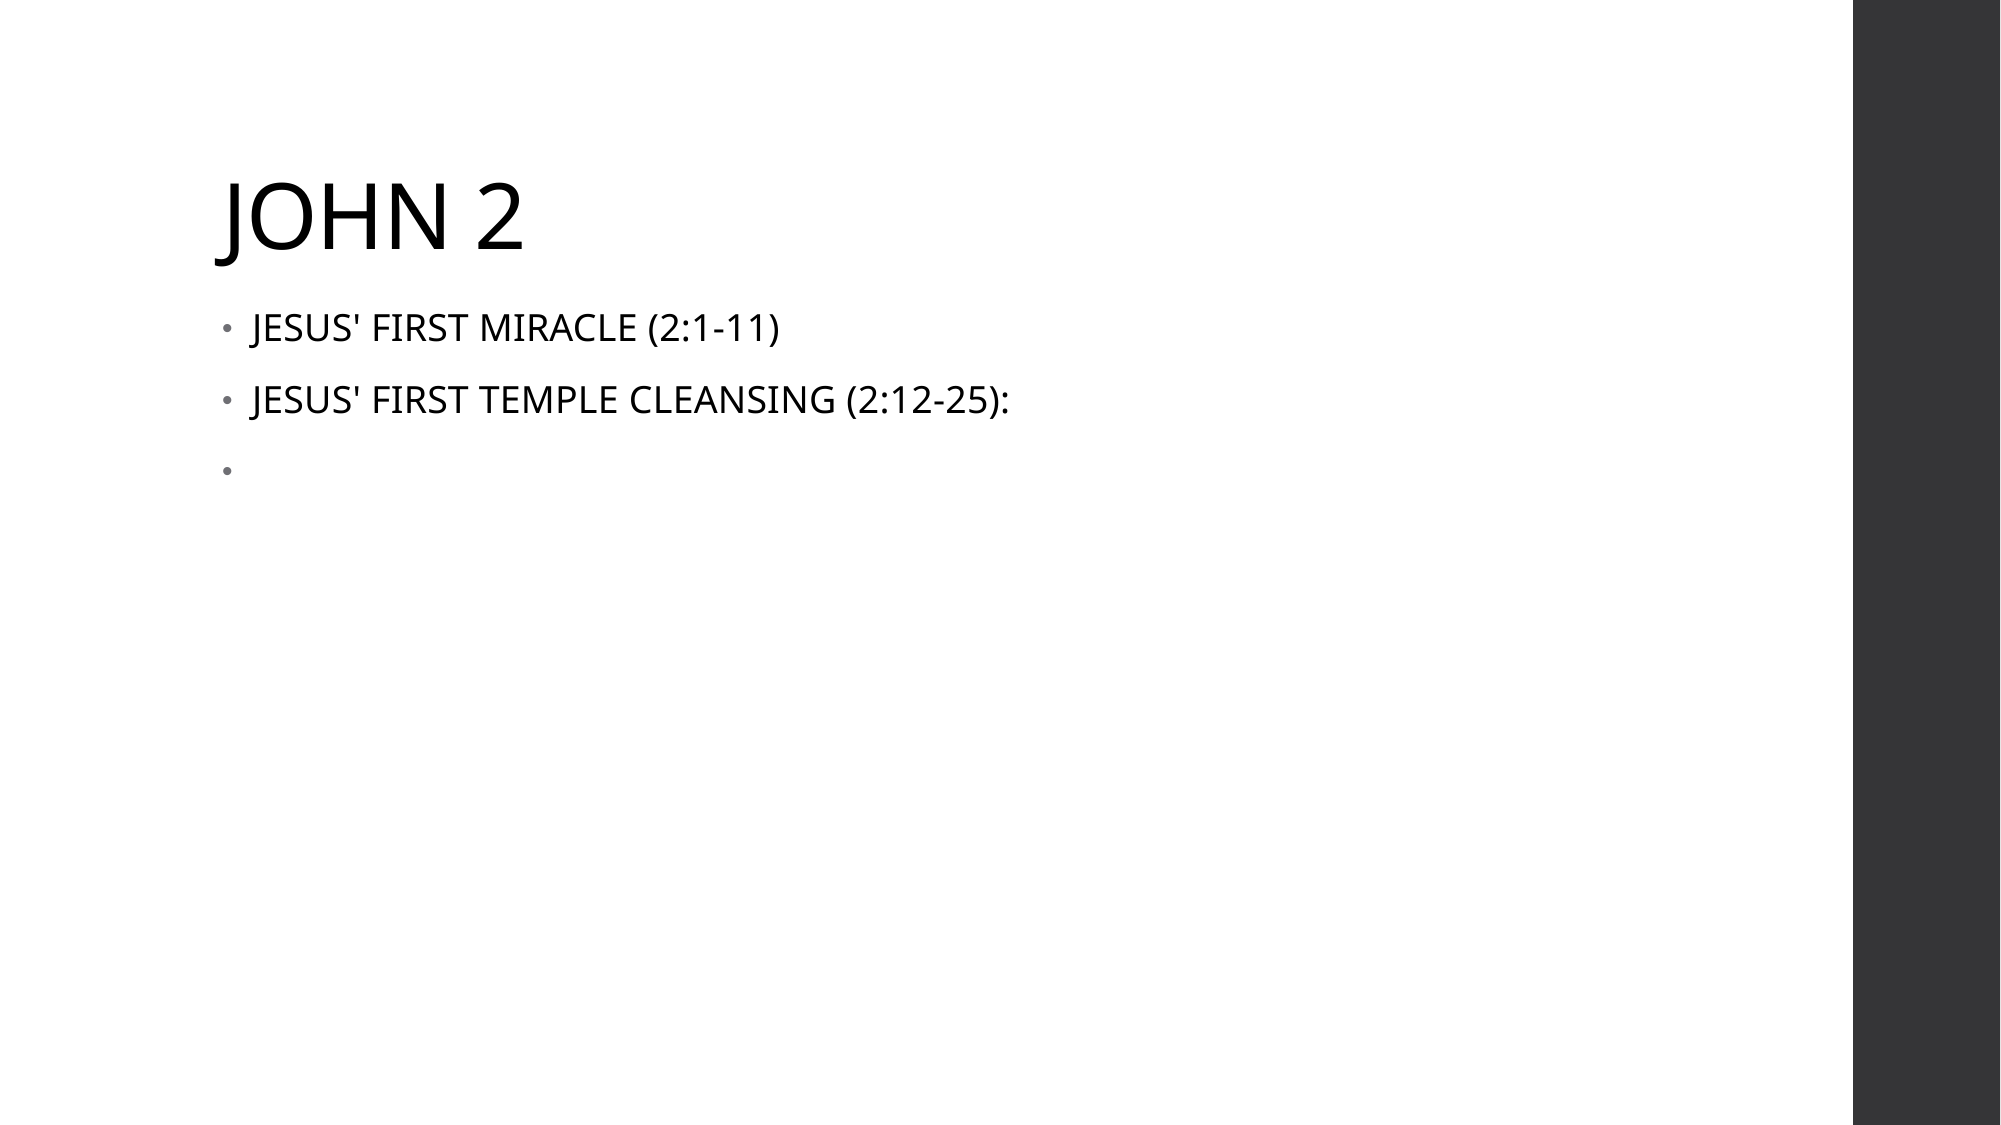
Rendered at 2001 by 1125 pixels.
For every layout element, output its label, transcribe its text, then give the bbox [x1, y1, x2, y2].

title JOHN 2 [206, 60, 1797, 278]
list JESUS' FIRST MIRACLE (2:1-11) JESUS' FIRST TEMPLE CLEANSING (2:12-25): [206, 299, 1617, 1014]
